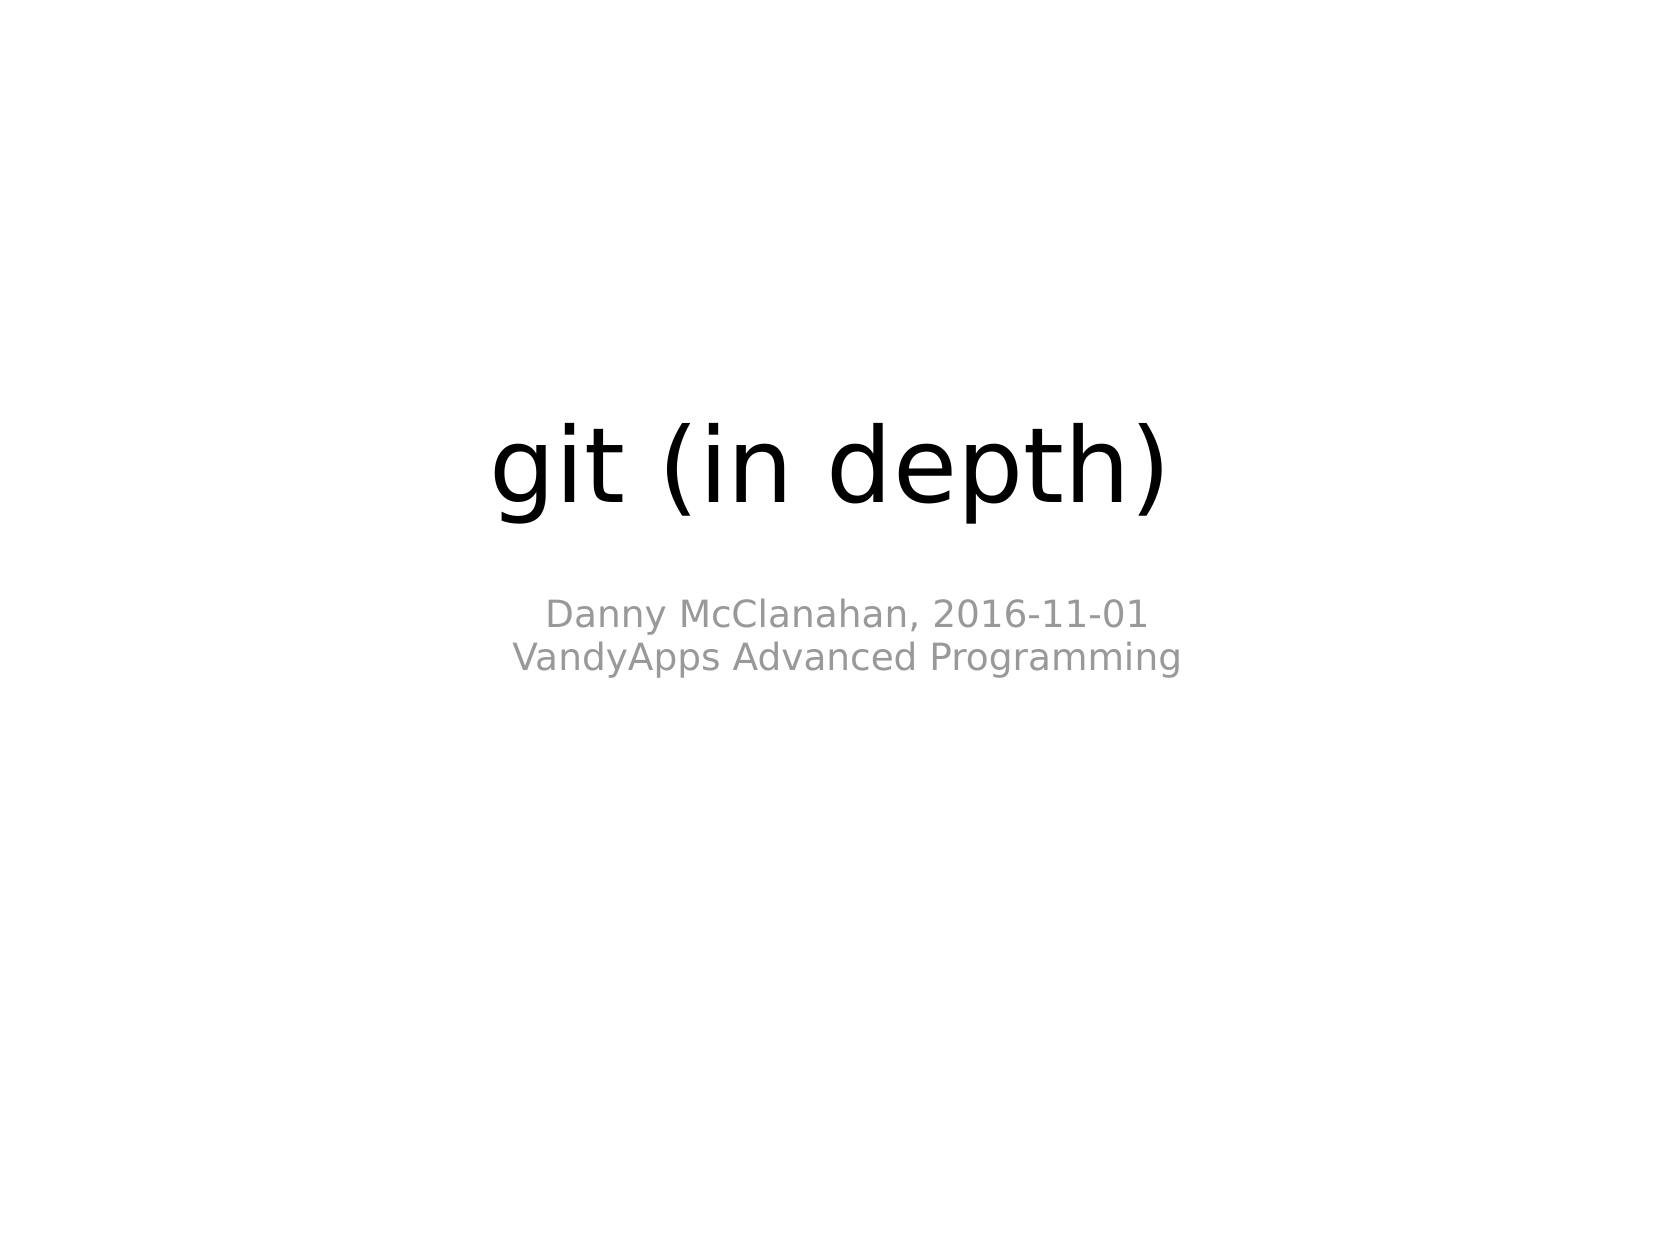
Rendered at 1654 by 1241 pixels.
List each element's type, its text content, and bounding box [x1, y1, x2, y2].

text_box Danny McClanahan, 2016-11-01 VandyApps Advanced Programming [480, 585, 1216, 687]
title git (in depth) [86, 362, 1576, 571]
